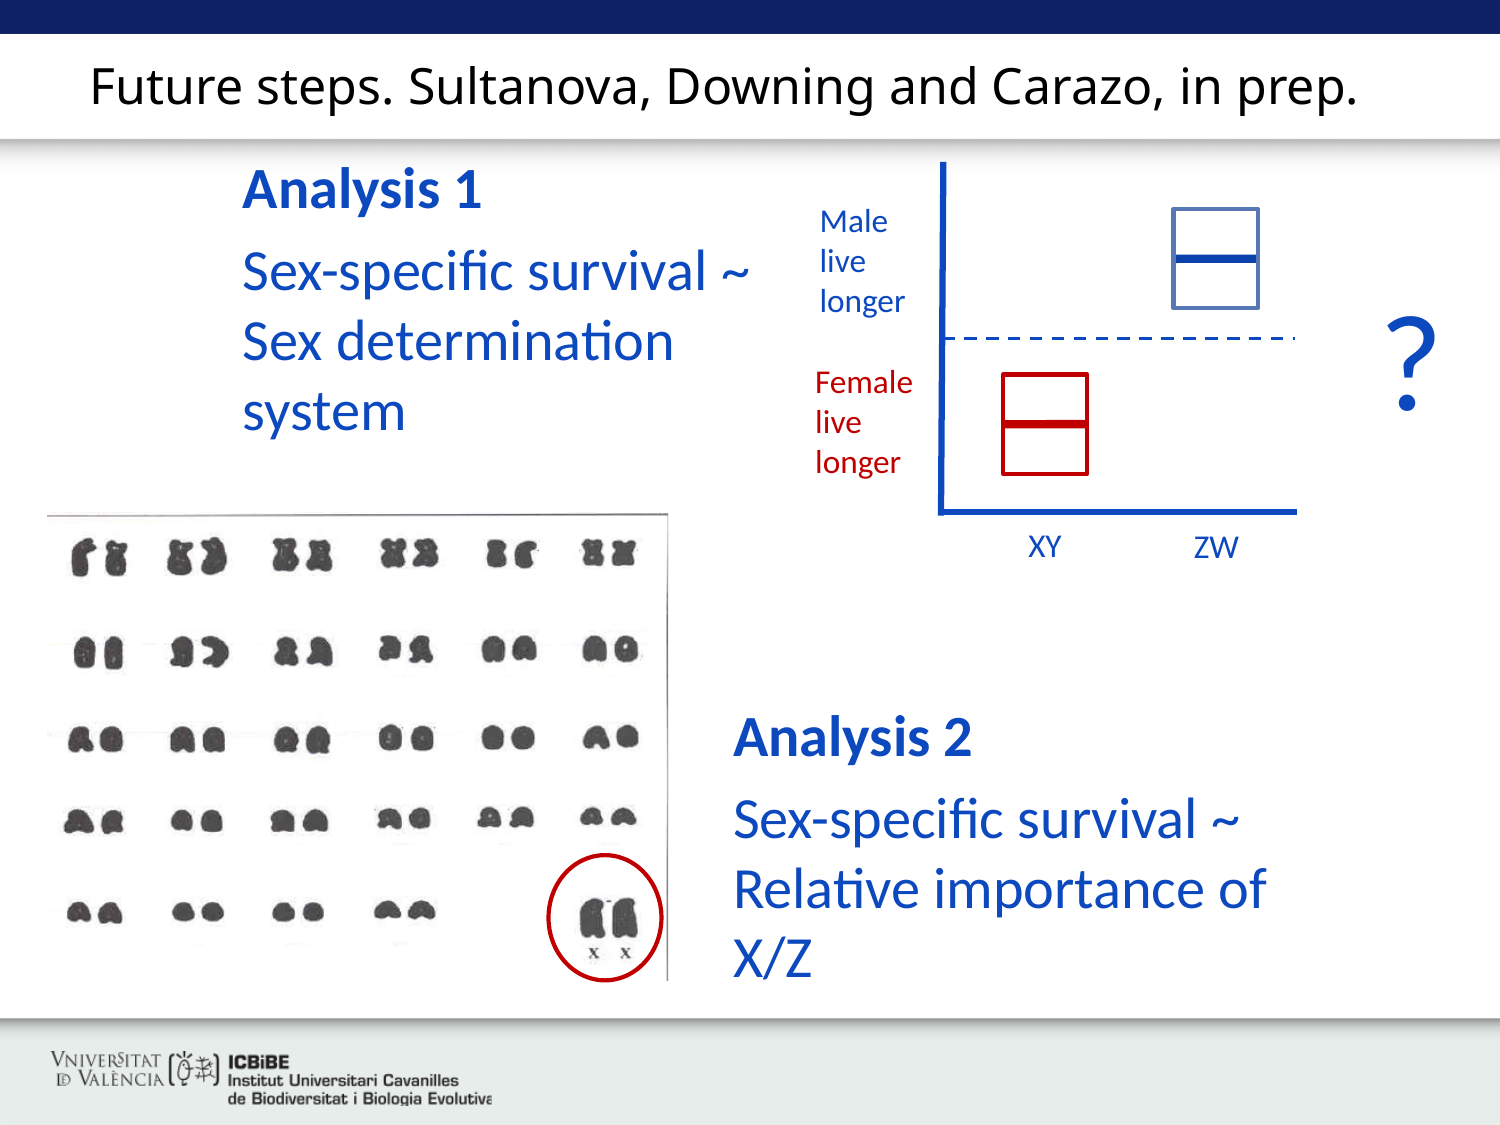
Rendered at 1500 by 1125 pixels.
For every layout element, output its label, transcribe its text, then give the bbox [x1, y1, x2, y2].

text_box Female live longer [806, 351, 963, 489]
text_box XY [1020, 516, 1071, 573]
list Future steps. Sultanova, Downing and Carazo, in prep. [75, 47, 1500, 110]
text_box ZW [1185, 516, 1248, 574]
picture [0, 0, 1500, 214]
list Analysis 2 Sex-specific survival ~ Relative importance of X/Z [718, 690, 1312, 1010]
picture [551, 858, 659, 978]
picture [0, 1018, 1500, 1125]
text_box ? [1364, 265, 1500, 460]
text_box Analysis 1 Sex-specific survival ~ Sex determination system [227, 143, 804, 461]
text_box Male live longer [811, 190, 939, 328]
picture [47, 512, 669, 981]
